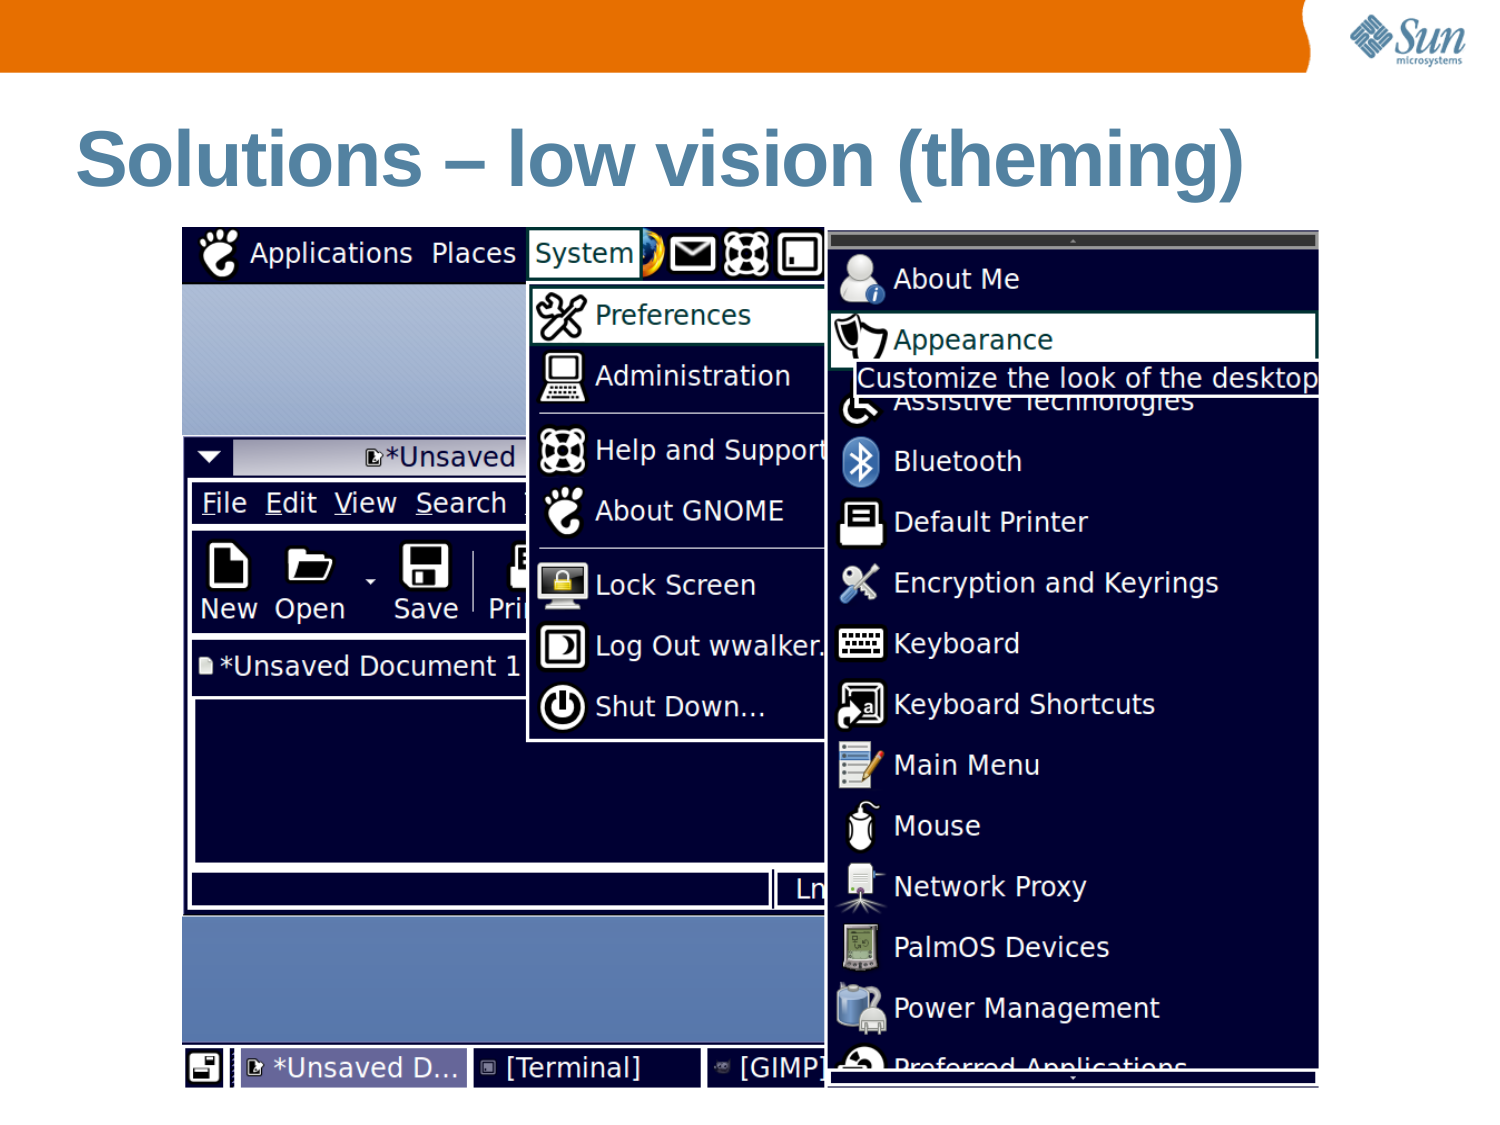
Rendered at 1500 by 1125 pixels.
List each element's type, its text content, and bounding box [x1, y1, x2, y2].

title Solutions – low vision (theming) [75, 122, 1500, 228]
picture [0, 0, 1500, 75]
picture [182, 227, 1322, 1091]
